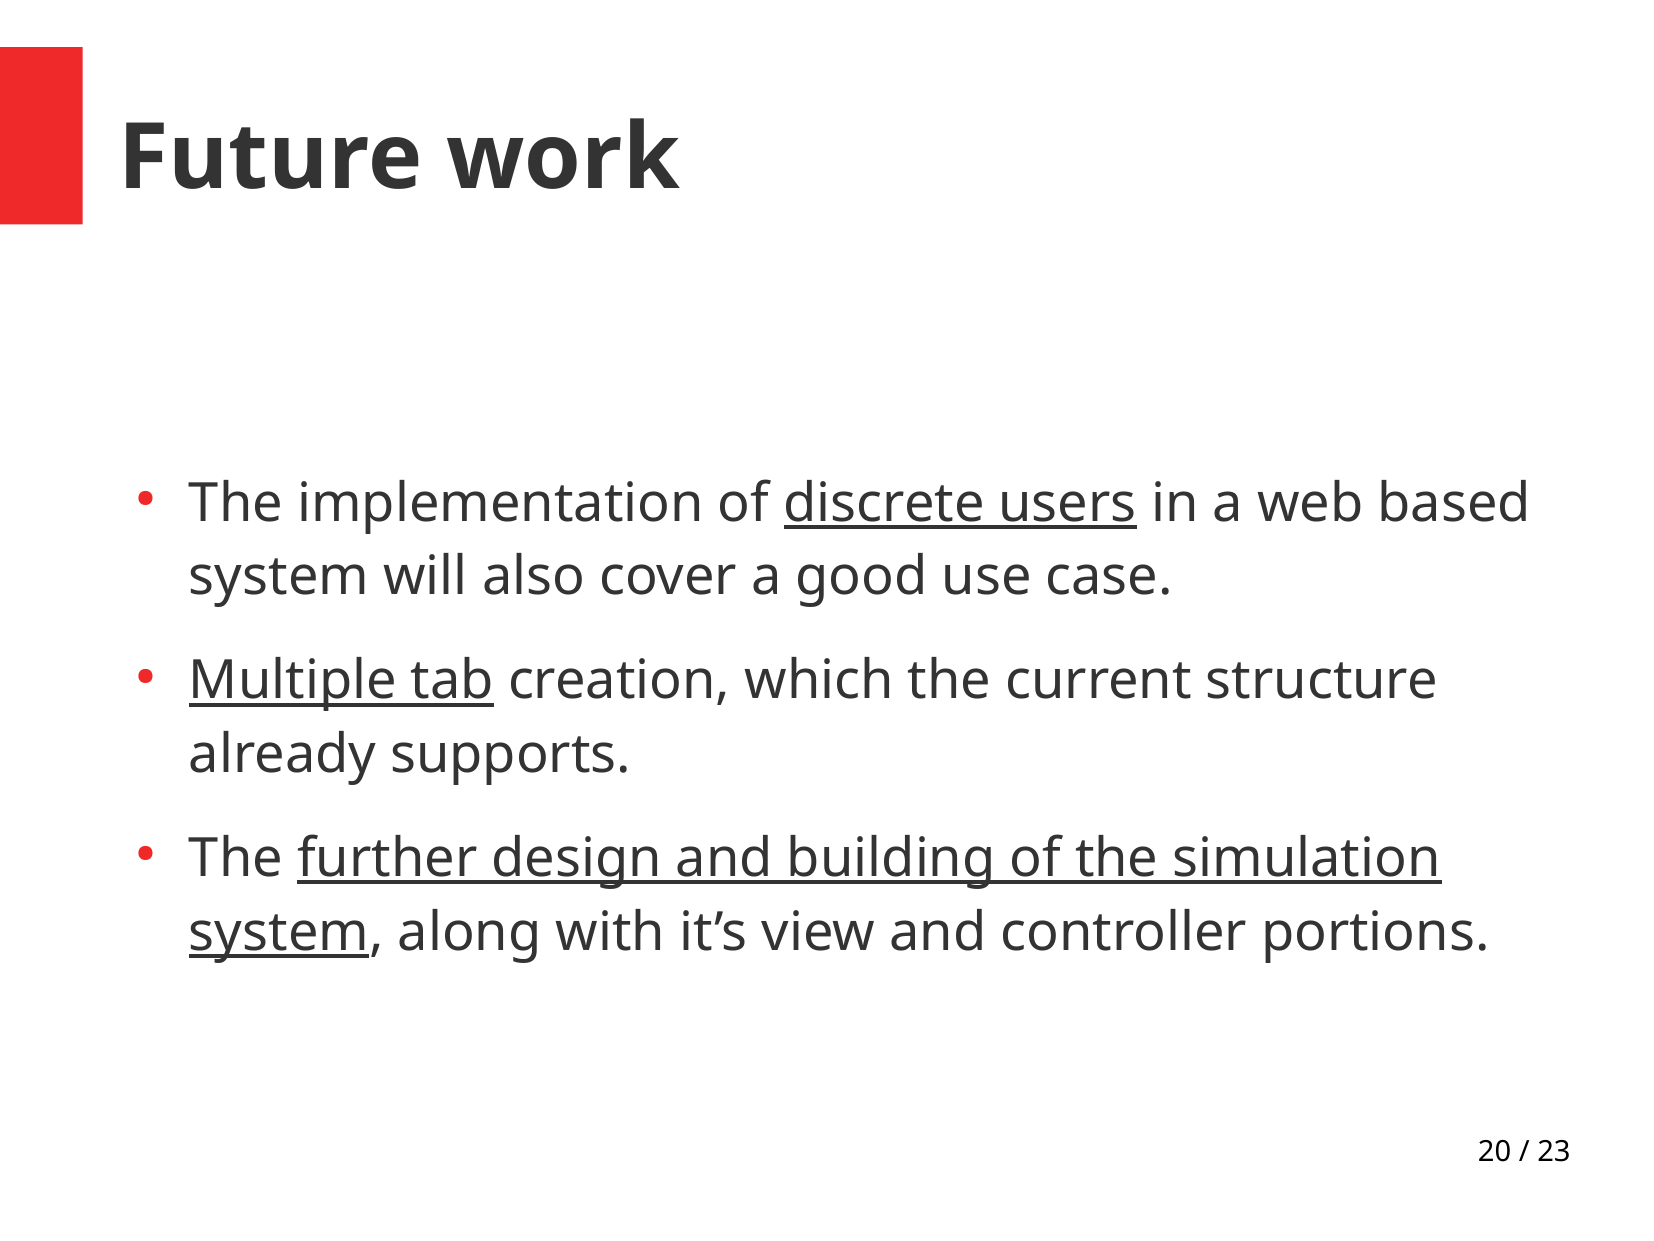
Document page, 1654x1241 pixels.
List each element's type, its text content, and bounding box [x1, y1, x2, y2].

list The implementation of discrete users in a web based system will also cover a good use case. Multiple tab creation, which the current structure already supports. The further design and building of the simulation system, along with it’s view and controller portions. [118, 354, 1536, 1074]
title Future work [118, 49, 1571, 257]
